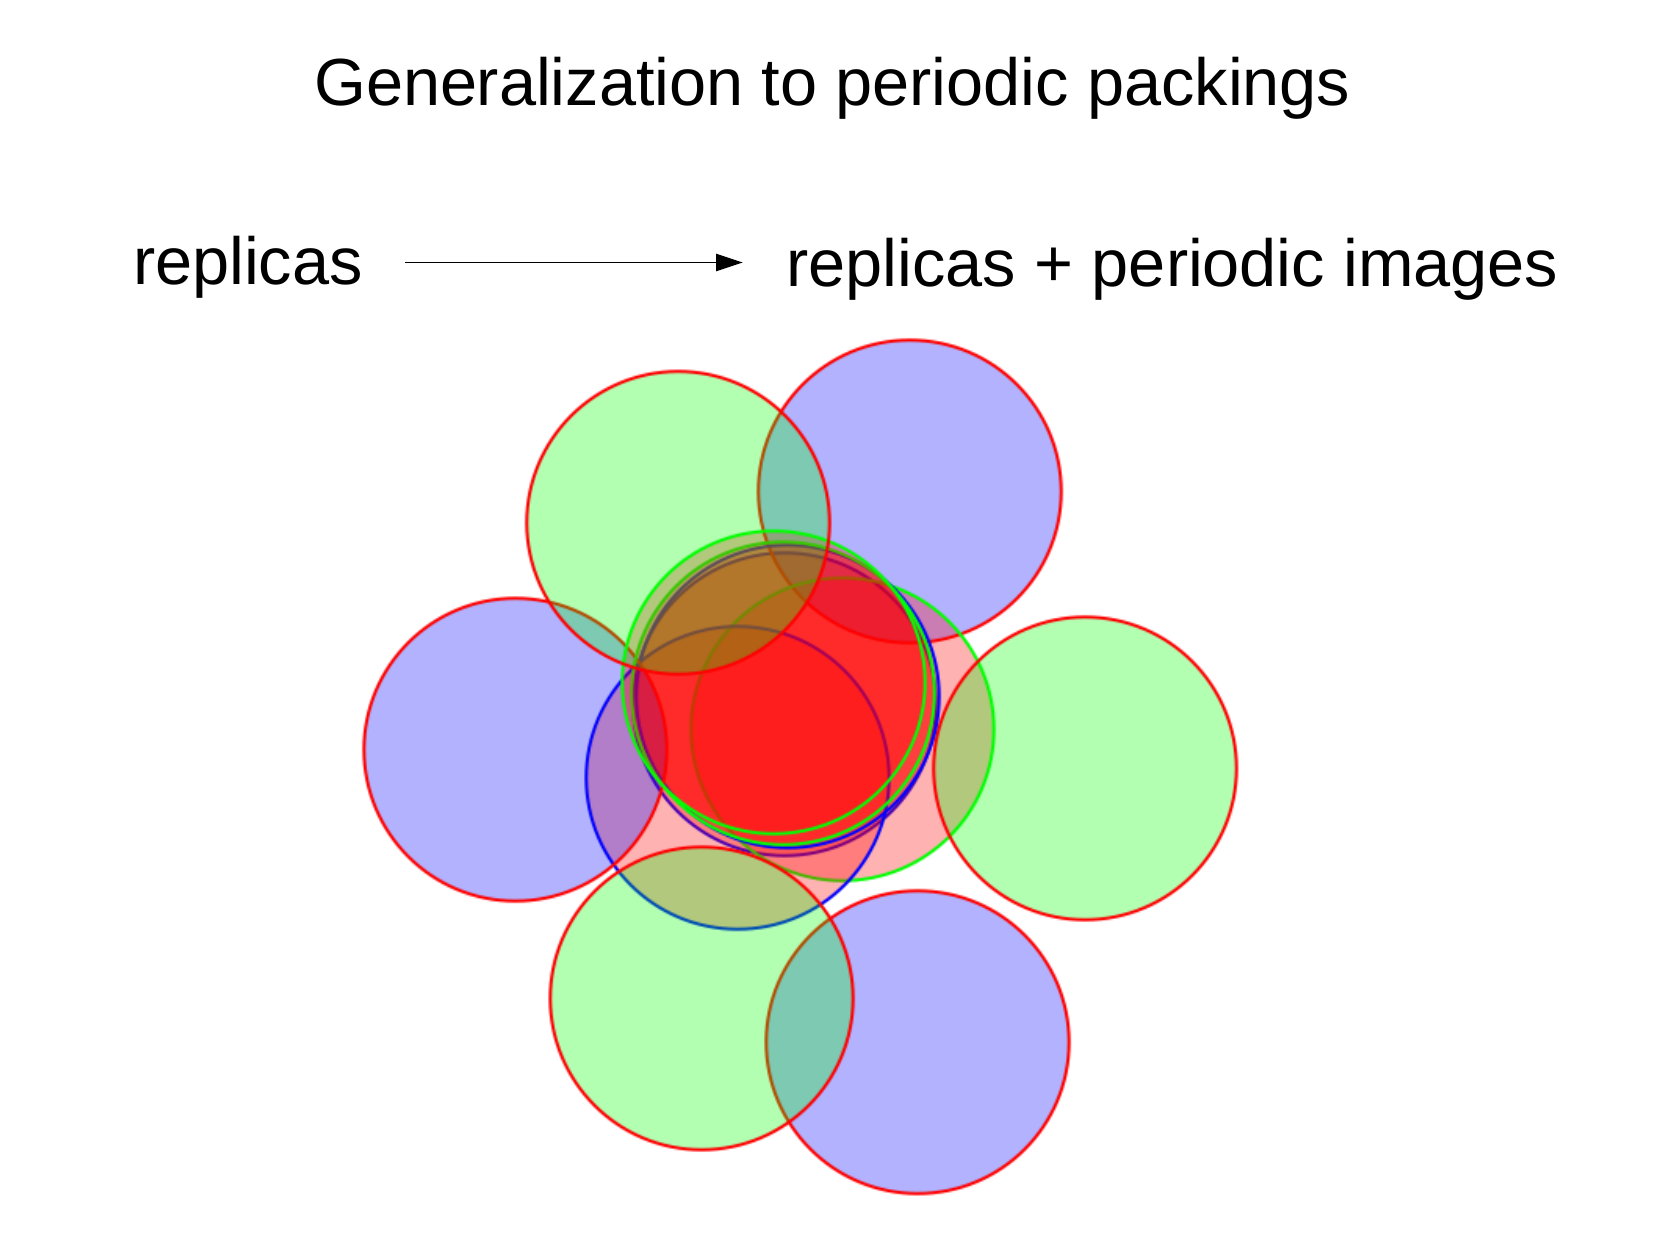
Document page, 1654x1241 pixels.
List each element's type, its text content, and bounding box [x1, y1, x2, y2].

text_box replicas [118, 217, 562, 307]
text_box replicas + periodic images [771, 219, 1601, 309]
text_box Generalization to periodic packings [299, 37, 1372, 128]
picture [342, 315, 1281, 1224]
